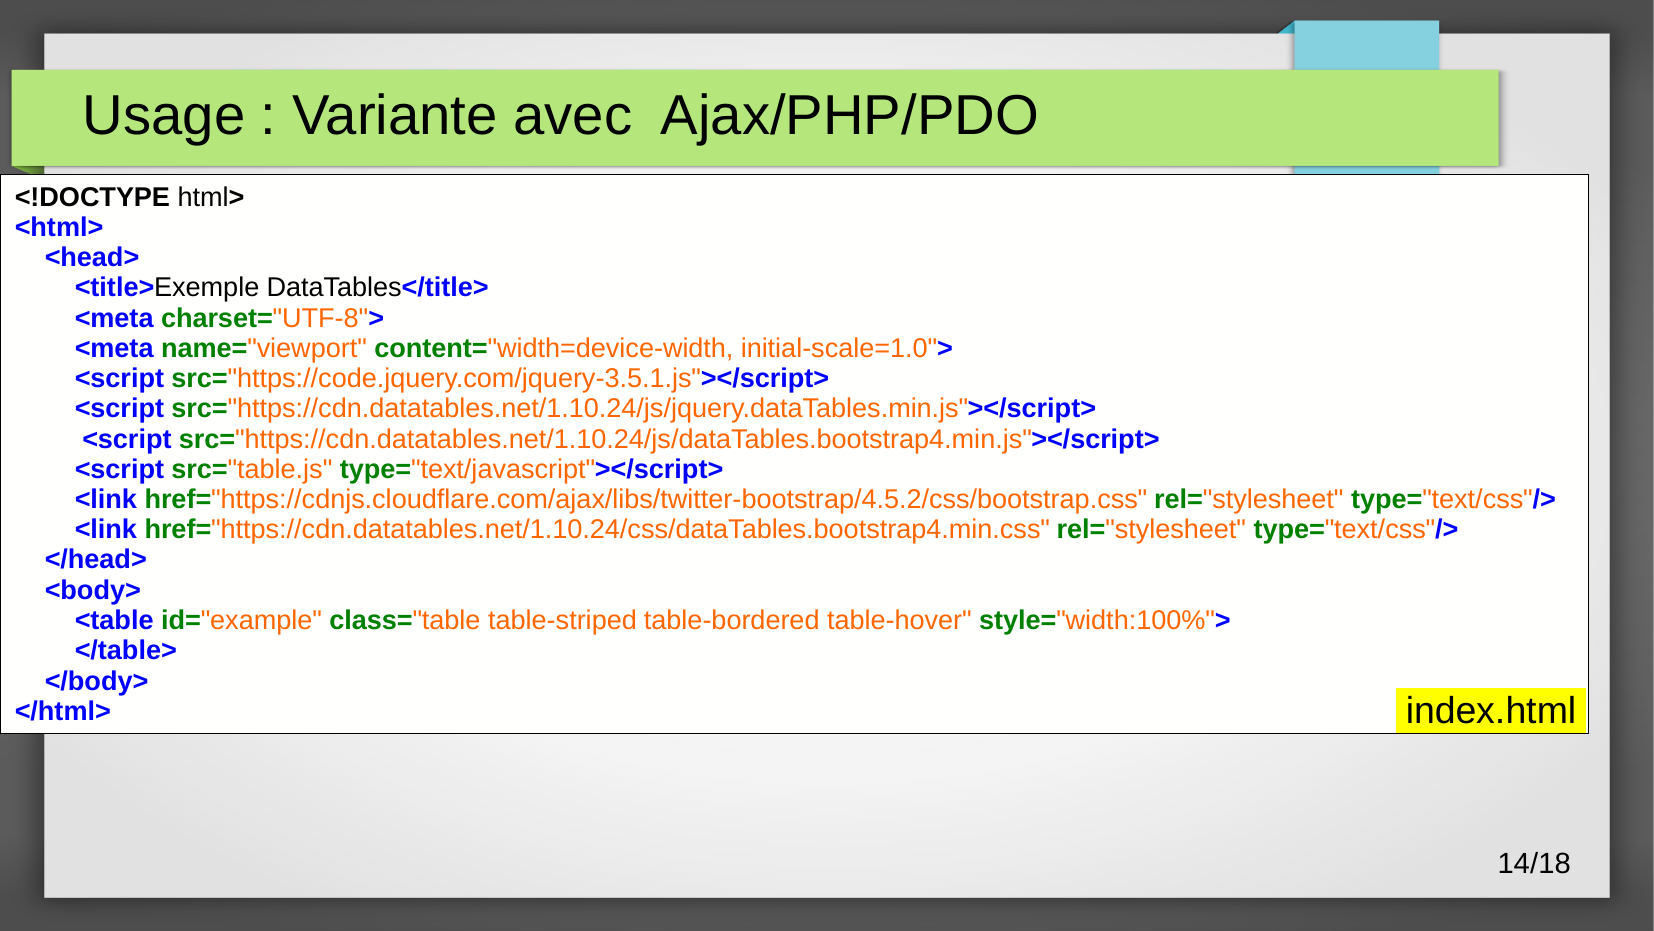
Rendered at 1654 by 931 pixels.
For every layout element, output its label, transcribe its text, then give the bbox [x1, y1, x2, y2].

text_box index.html [1396, 688, 1586, 733]
title Usage : Variante avec Ajax/PHP/PDO [82, 70, 1264, 160]
picture [0, 0, 1654, 931]
text_box <!DOCTYPE html> <html> <head> <title>Exemple DataTables</title> <meta charset="UTF-8"> <meta name="viewport" content="width=device-width, initial-scale=1.0"> <script src="https://code.jquery.com/jquery-3.5.1.js"></script> <script src="https://cdn.datatables.net/1.10.24/js/jquery.dataTables.min.js"></script> <script src="https://cdn.datatables.net/1.10.24/js/dataTables.bootstrap4.min.js"></script> <script src="table.js" type="text/javascript"></script> <link href="https://cdnjs.cloudflare.com/ajax/libs/twitter-bootstrap/4.5.2/css/bootstrap.css" rel="stylesheet" type="text/css"/> <link href="https://cdn.datatables.net/1.10.24/css/dataTables.bootstrap4.min.css" rel="stylesheet" type="text/css"/> </head> <body> <table id="example" class="table table-striped table-bordered table-hover" style="width:100%"> </table> </body> </html> [0, 174, 1589, 734]
